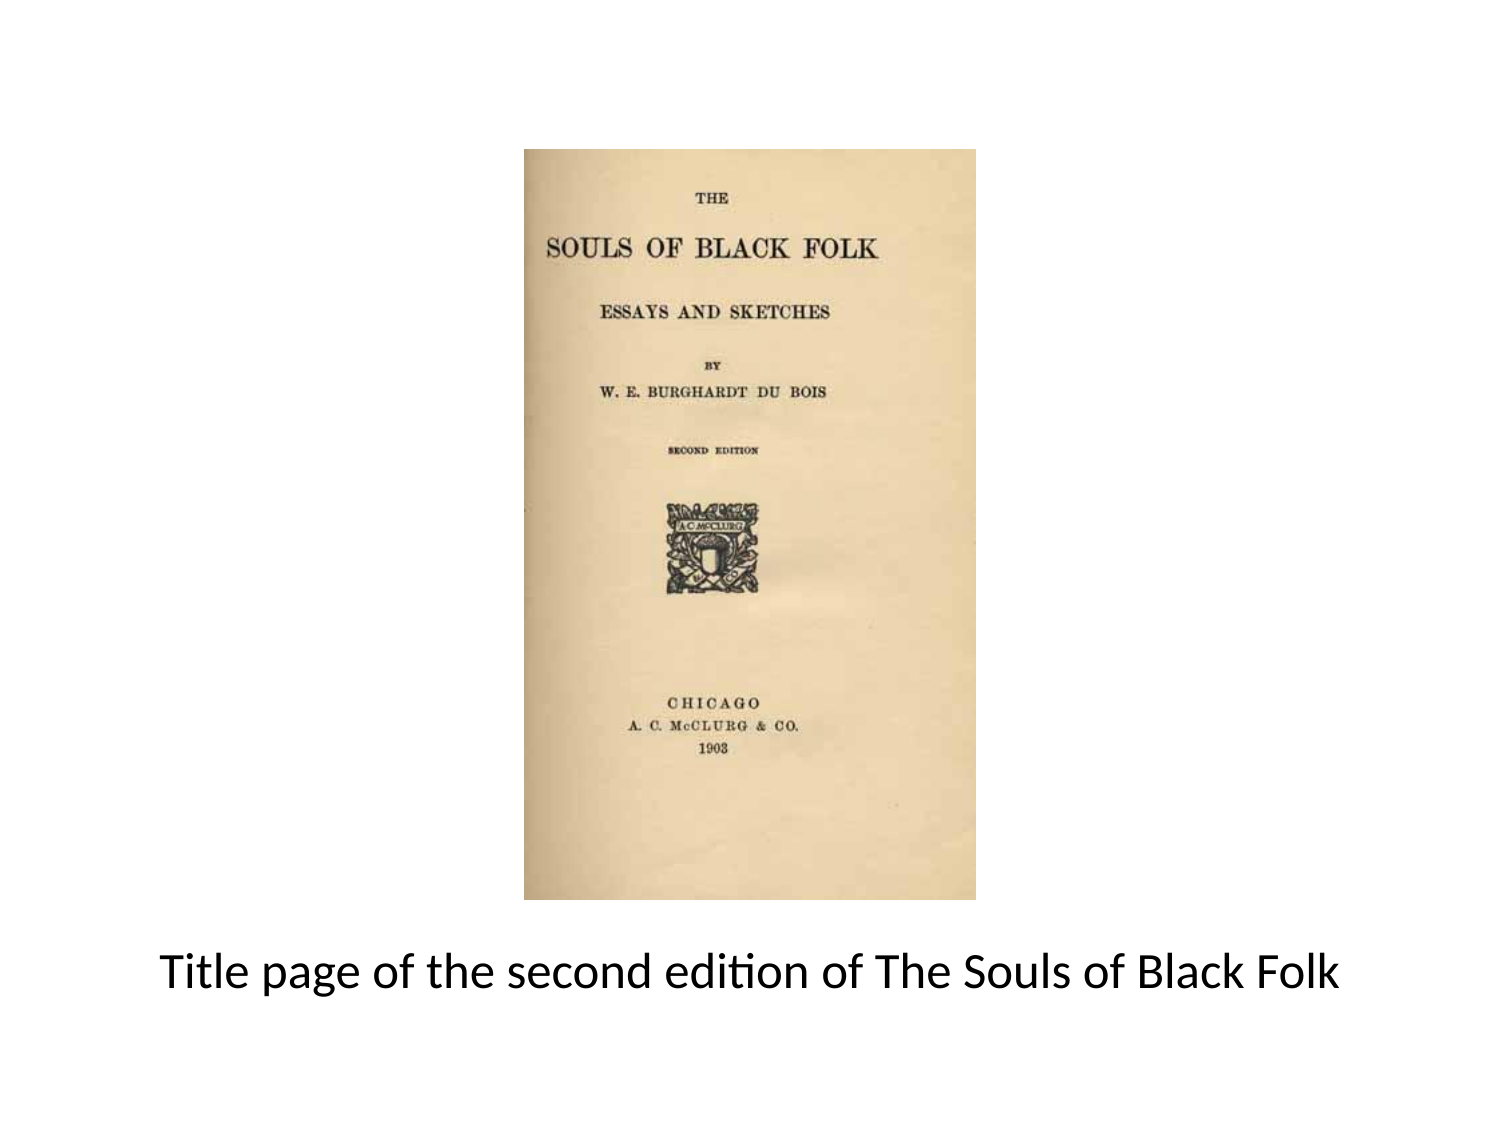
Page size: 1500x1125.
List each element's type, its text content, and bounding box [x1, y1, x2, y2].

text_box Title page of the second edition of The Souls of Black Folk [144, 930, 1356, 1006]
picture [524, 149, 976, 900]
